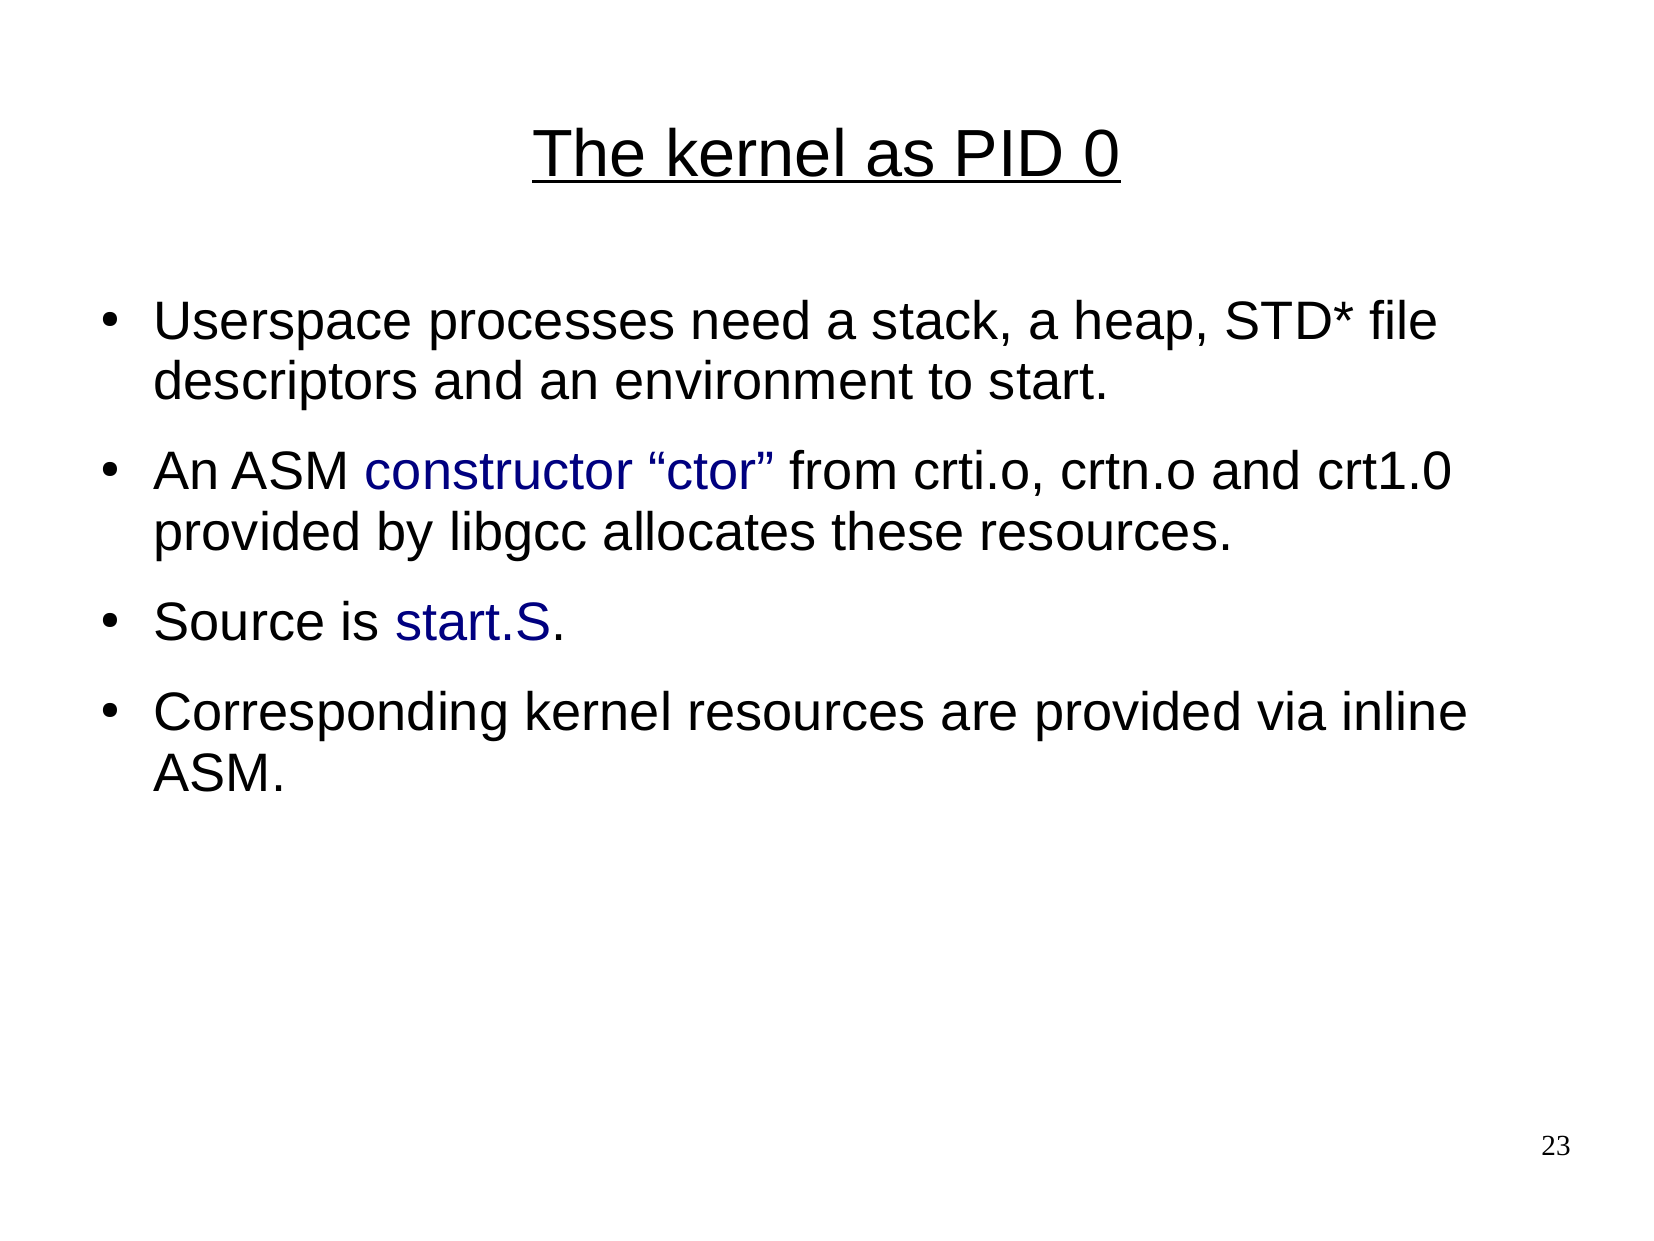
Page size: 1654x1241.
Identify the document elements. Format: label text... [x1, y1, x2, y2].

title The kernel as PID 0 [82, 49, 1571, 257]
list Userspace processes need a stack, a heap, STD* file descriptors and an environment to start. An ASM constructor “ctor” from crti.o, crtn.o and crt1.0 provided by libgcc allocates these resources. Source is start.S. Corresponding kernel resources are provided via inline ASM. [82, 290, 1571, 1010]
